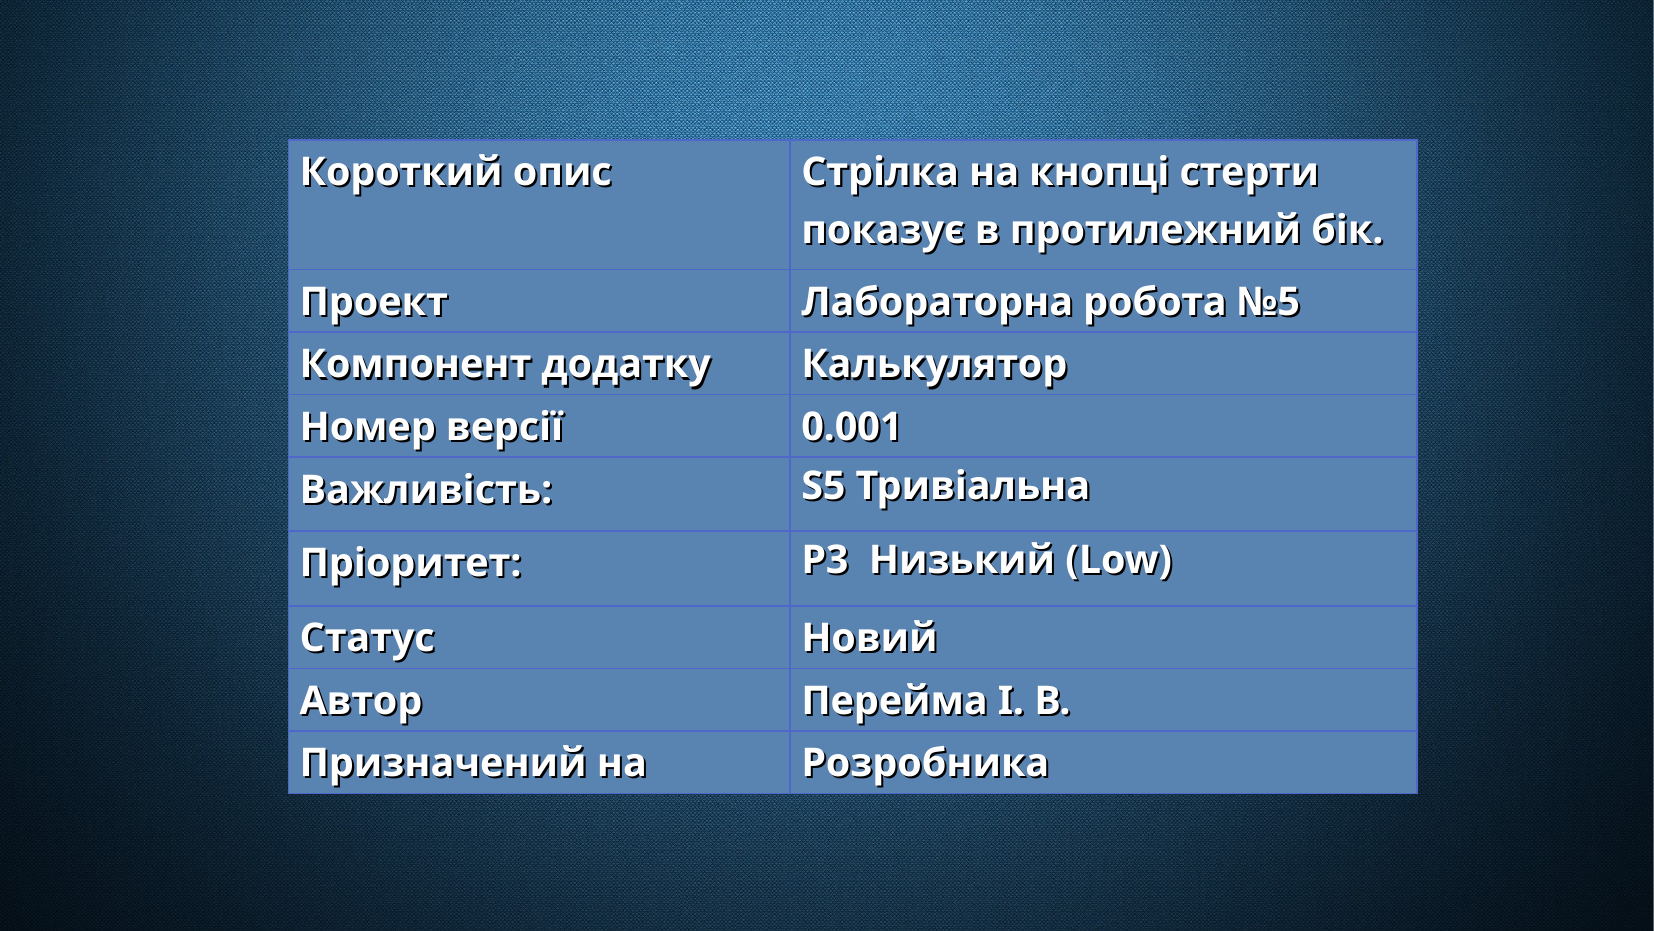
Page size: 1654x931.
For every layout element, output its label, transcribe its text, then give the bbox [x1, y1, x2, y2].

table_cell Автор [289, 669, 789, 730]
table_cell 0.001 [791, 395, 1416, 456]
table_cell Новий [791, 607, 1416, 668]
table_cell Пріоритет: [289, 532, 789, 605]
table_header Стрілка на кнопці стерти показує в протилежний бік. [791, 141, 1416, 269]
table_cell Розробника [791, 732, 1416, 793]
table_cell S5 Тривіальна [791, 458, 1416, 530]
table_cell Перейма І. В. [791, 669, 1416, 730]
table_cell Номер версії [289, 395, 789, 456]
table_cell Компонент додатку [289, 333, 789, 394]
table_cell Призначений на [289, 732, 789, 793]
table_cell P3 Низький (Low) [791, 532, 1416, 605]
picture [0, 0, 1654, 931]
table_cell Калькулятор [791, 333, 1416, 394]
table_cell Лабораторна робота №5 [791, 270, 1416, 331]
table_header Короткий опис [289, 141, 789, 269]
table_cell Проект [289, 270, 789, 331]
table_cell Статус [289, 607, 789, 668]
table_cell Важливість: [289, 458, 789, 530]
